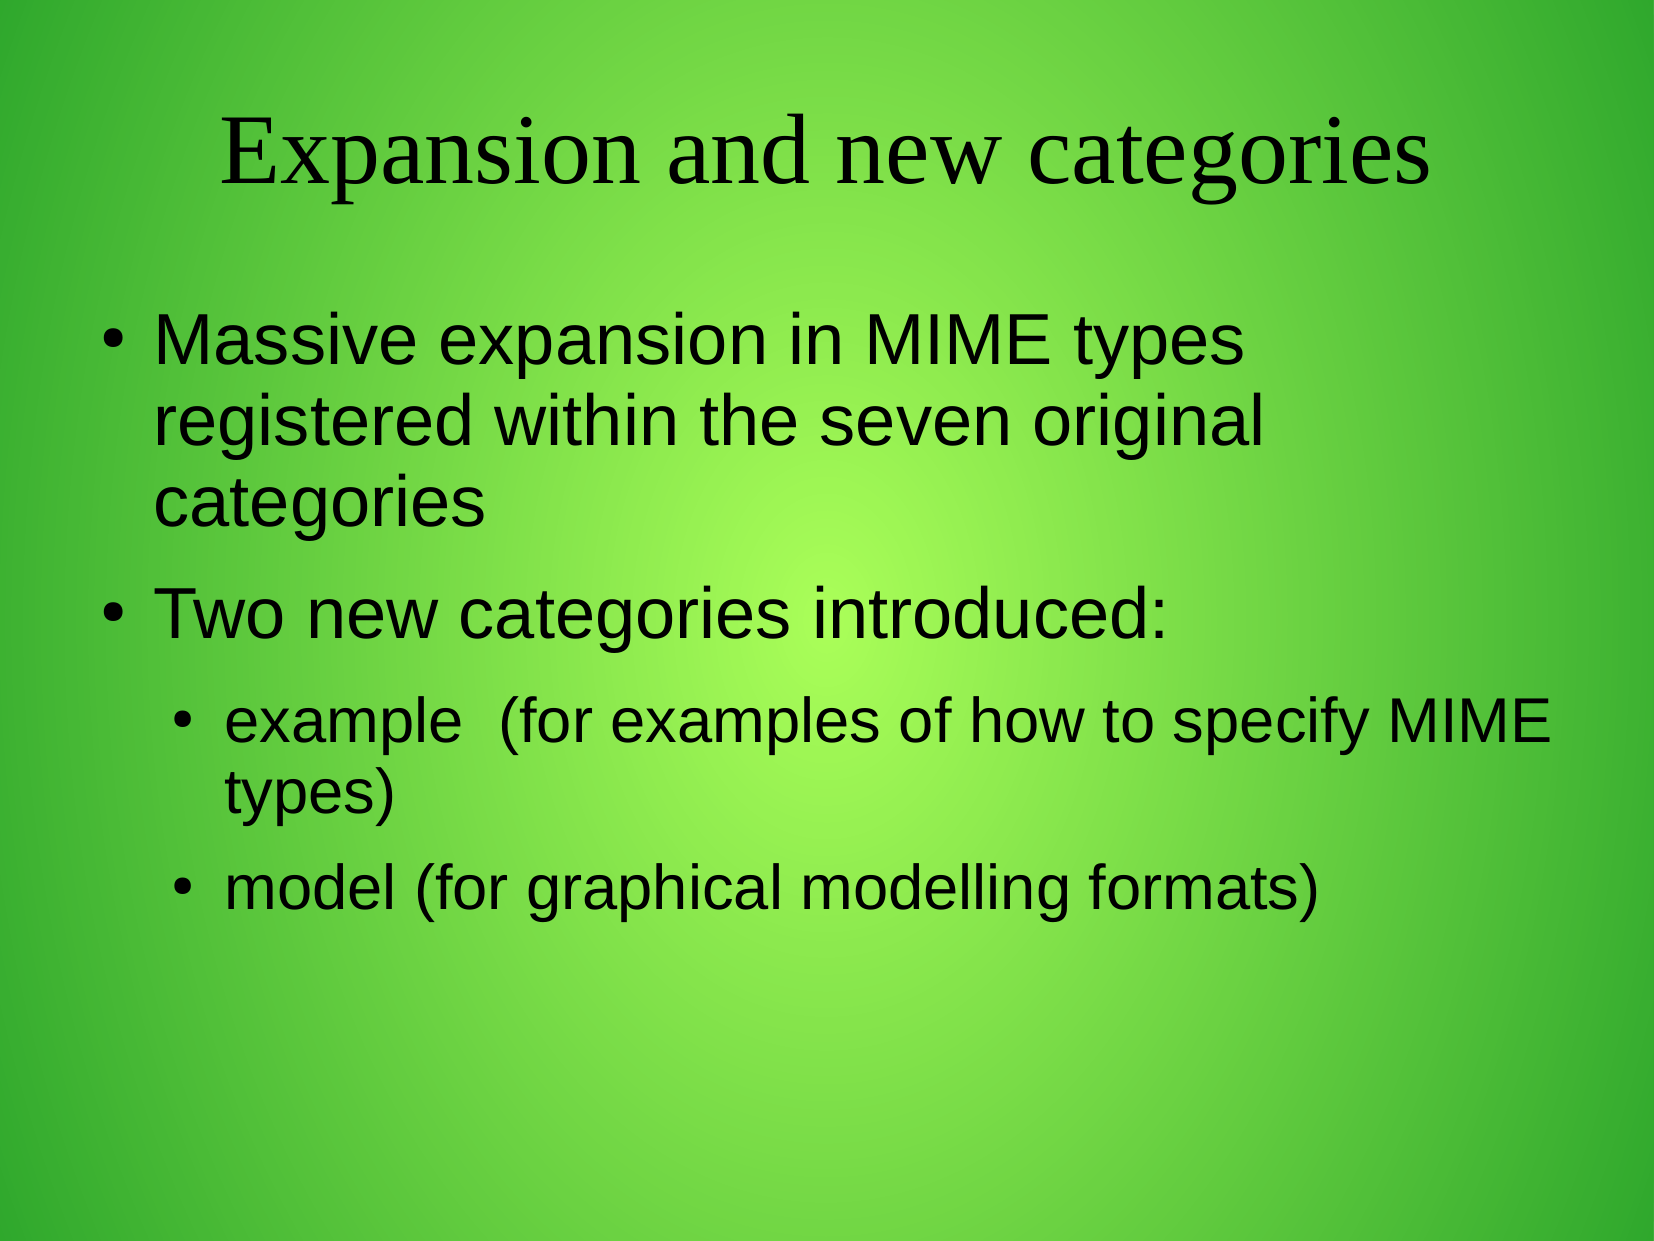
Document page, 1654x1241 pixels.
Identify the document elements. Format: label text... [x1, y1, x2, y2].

title Expansion and new categories [82, 47, 1571, 252]
list Massive expansion in MIME types registered within the seven original categories Two new categories introduced: example (for examples of how to specify MIME types) model (for graphical modelling formats) [82, 299, 1571, 1019]
